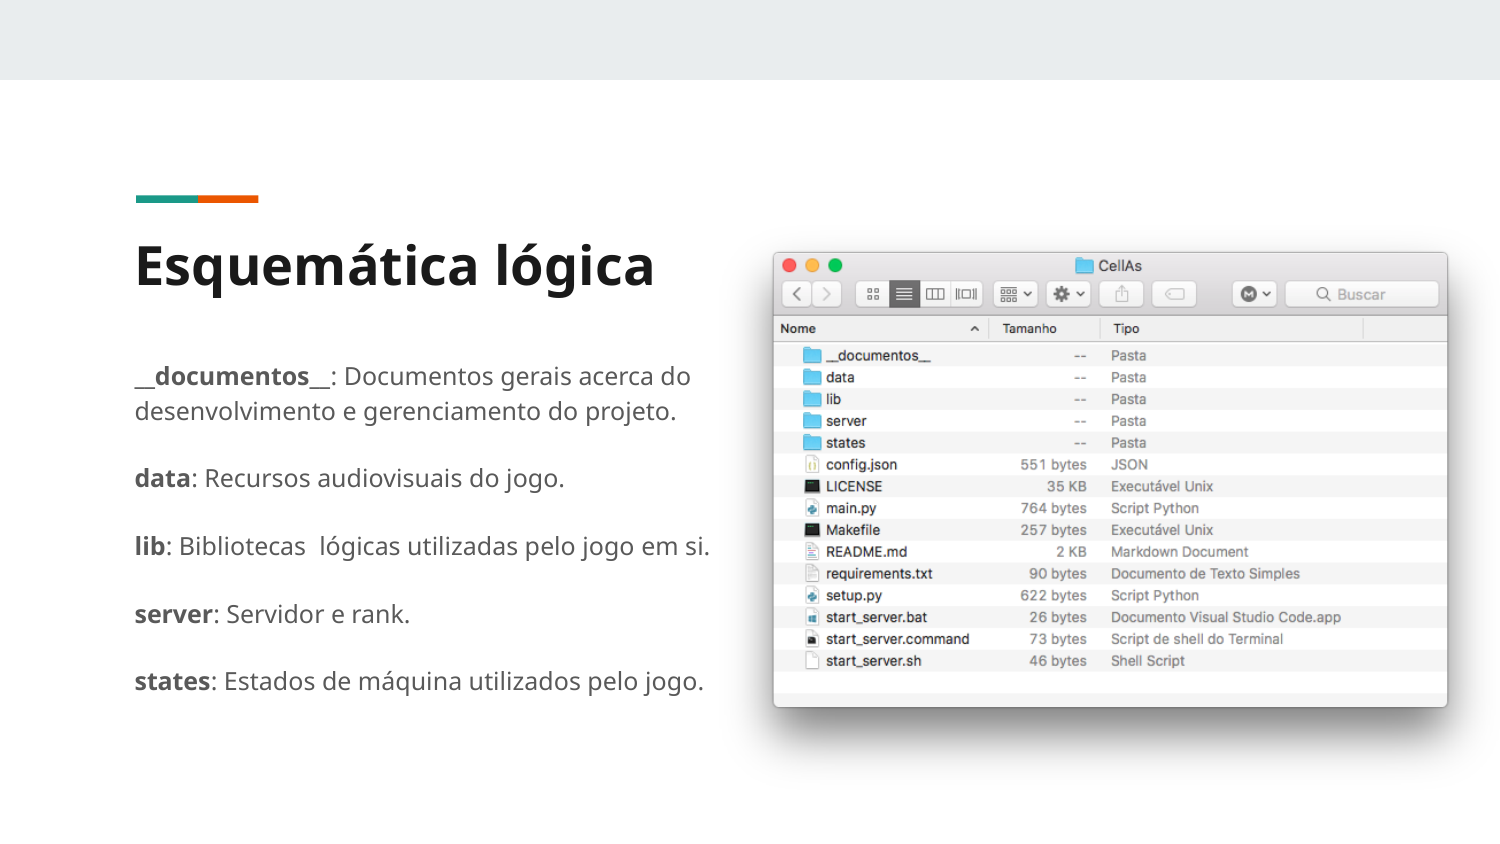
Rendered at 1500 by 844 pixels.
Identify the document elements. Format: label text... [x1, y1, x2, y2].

title Esquemática lógica [119, 216, 709, 305]
picture [709, 216, 1500, 799]
list __documentos__: Documentos gerais acerca do desenvolvimento e gerenciamento do projeto. data: Recursos audiovisuais do jogo. lib: Bibliotecas lógicas utilizadas pelo jogo em si. server: Servidor e rank. states: Estados de máquina utilizados pelo jogo. [119, 341, 709, 712]
